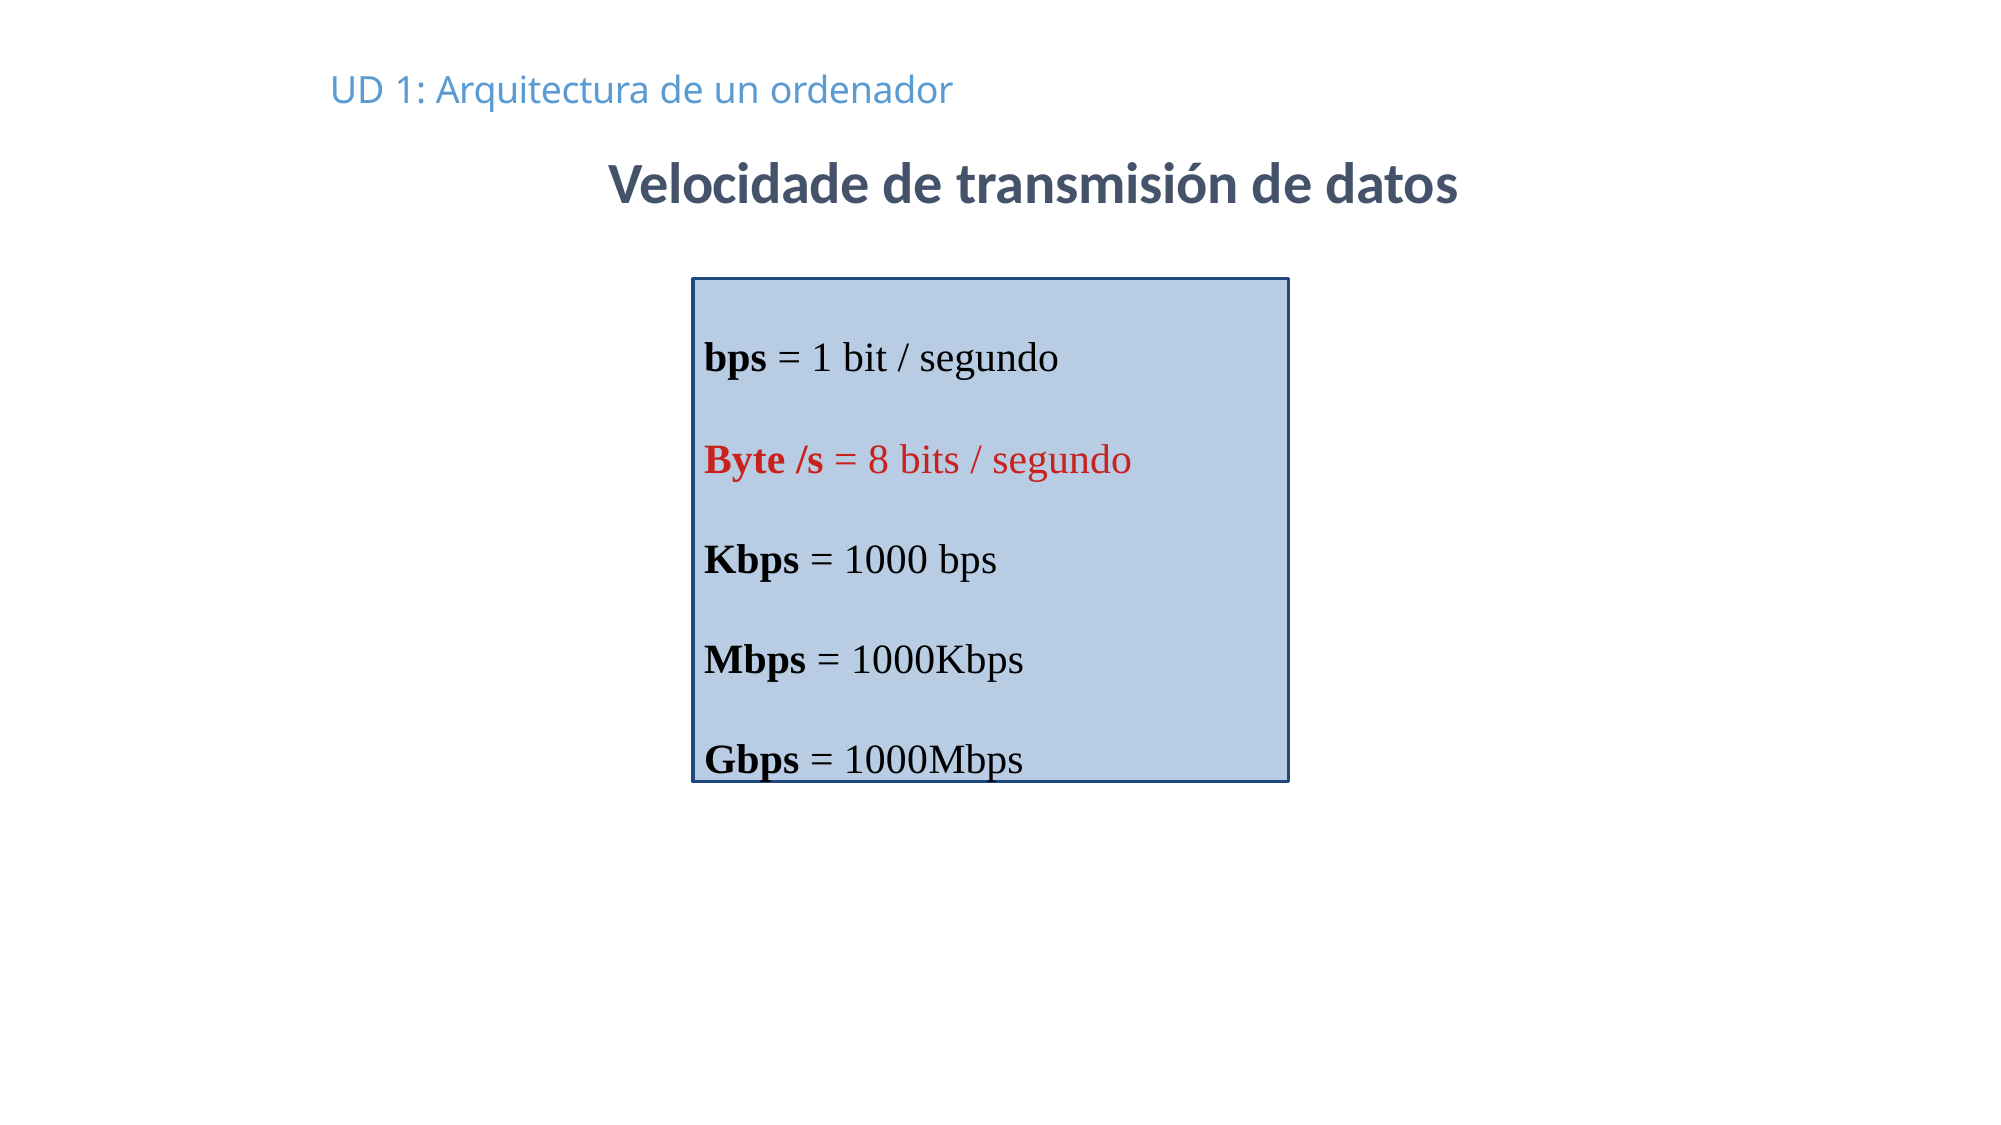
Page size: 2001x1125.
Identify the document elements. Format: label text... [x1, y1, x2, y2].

text_box UD 1: Arquitectura de un ordenador [327, 64, 1430, 112]
title Velocidade de transmisión de datos [606, 143, 1831, 334]
text_box bps = 1 bit / segundo Byte /s = 8 bits / segundo Kbps = 1000 bps Mbps = 1000Kbps Gbps = 1000Mbps [692, 278, 1289, 782]
